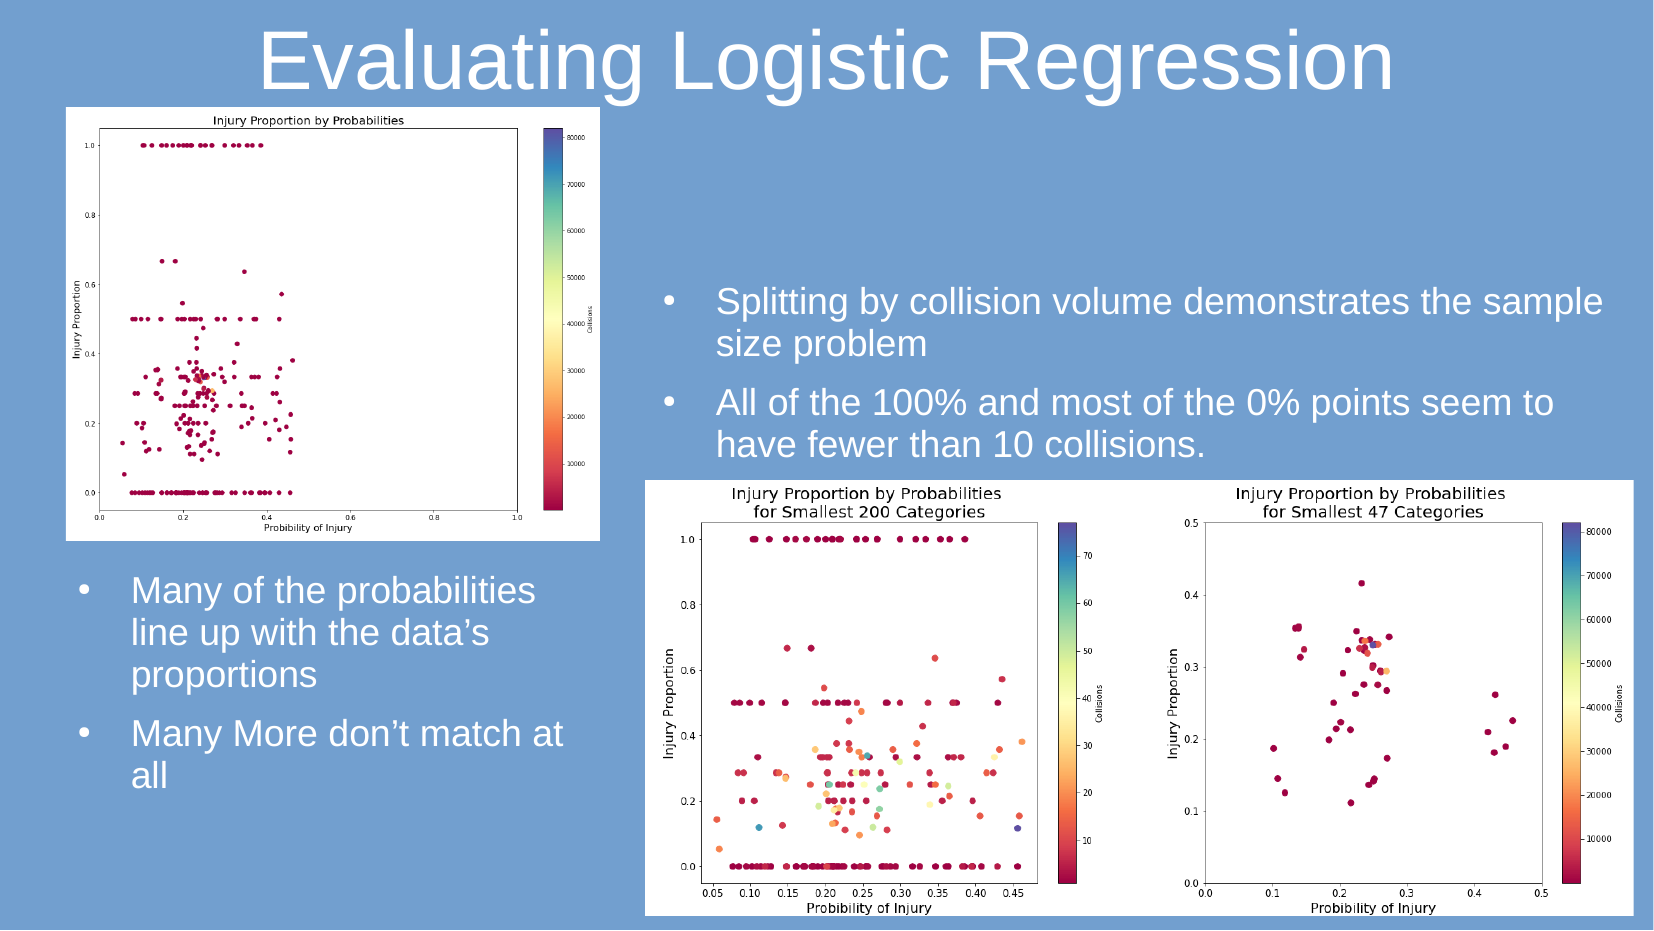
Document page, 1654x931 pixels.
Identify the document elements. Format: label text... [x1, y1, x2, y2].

title Evaluating Logistic Regression [82, 0, 1571, 123]
list Many of the probabilities line up with the data’s proportions Many More don’t match at all [60, 569, 601, 871]
picture [645, 480, 1634, 916]
list Splitting by collision volume demonstrates the sample size problem All of the 100% and most of the 0% points seem to have fewer than 10 collisions. [645, 165, 1606, 466]
picture [65, 107, 601, 541]
